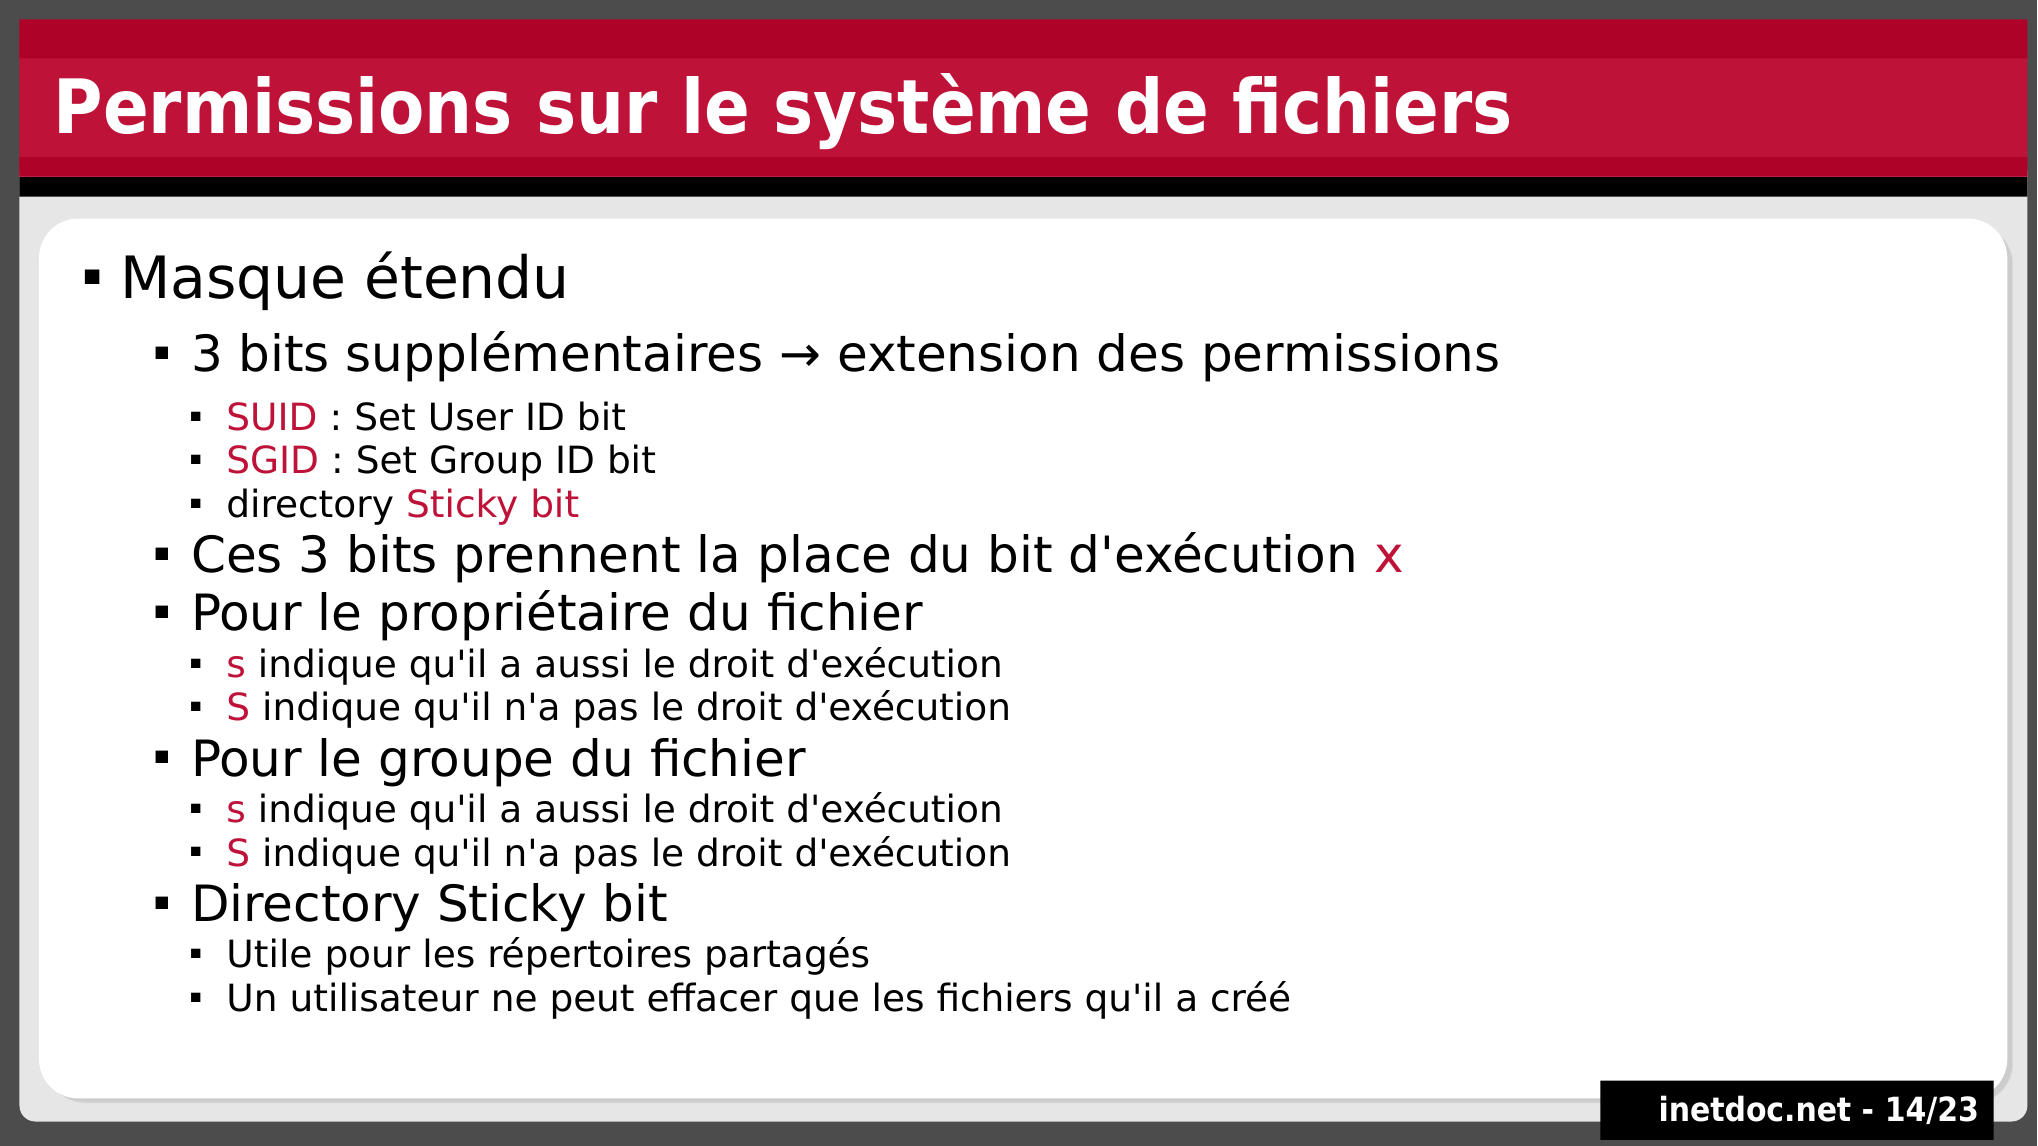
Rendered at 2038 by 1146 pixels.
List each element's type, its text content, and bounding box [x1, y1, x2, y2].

text_box Masque étendu 3 bits supplémentaires → extension des permissions SUID : Set User ID bit SGID : Set Group ID bit directory Sticky bit Ces 3 bits prennent la place du bit d'exécution x Pour le propriétaire du fichier s indique qu'il a aussi le droit d'exécution S indique qu'il n'a pas le droit d'exécution Pour le groupe du fichier s indique qu'il a aussi le droit d'exécution S indique qu'il n'a pas le droit d'exécution Directory Sticky bit Utile pour les répertoires partagés Un utilisateur ne peut effacer que les fichiers qu'il a créé [38, 218, 2008, 1099]
text_box [19, 19, 2028, 59]
text_box inetdoc.net - <numéro>/23 [1600, 1080, 1994, 1140]
text_box Permissions sur le système de fichiers [19, 59, 2028, 157]
text_box [19, 157, 2028, 1122]
